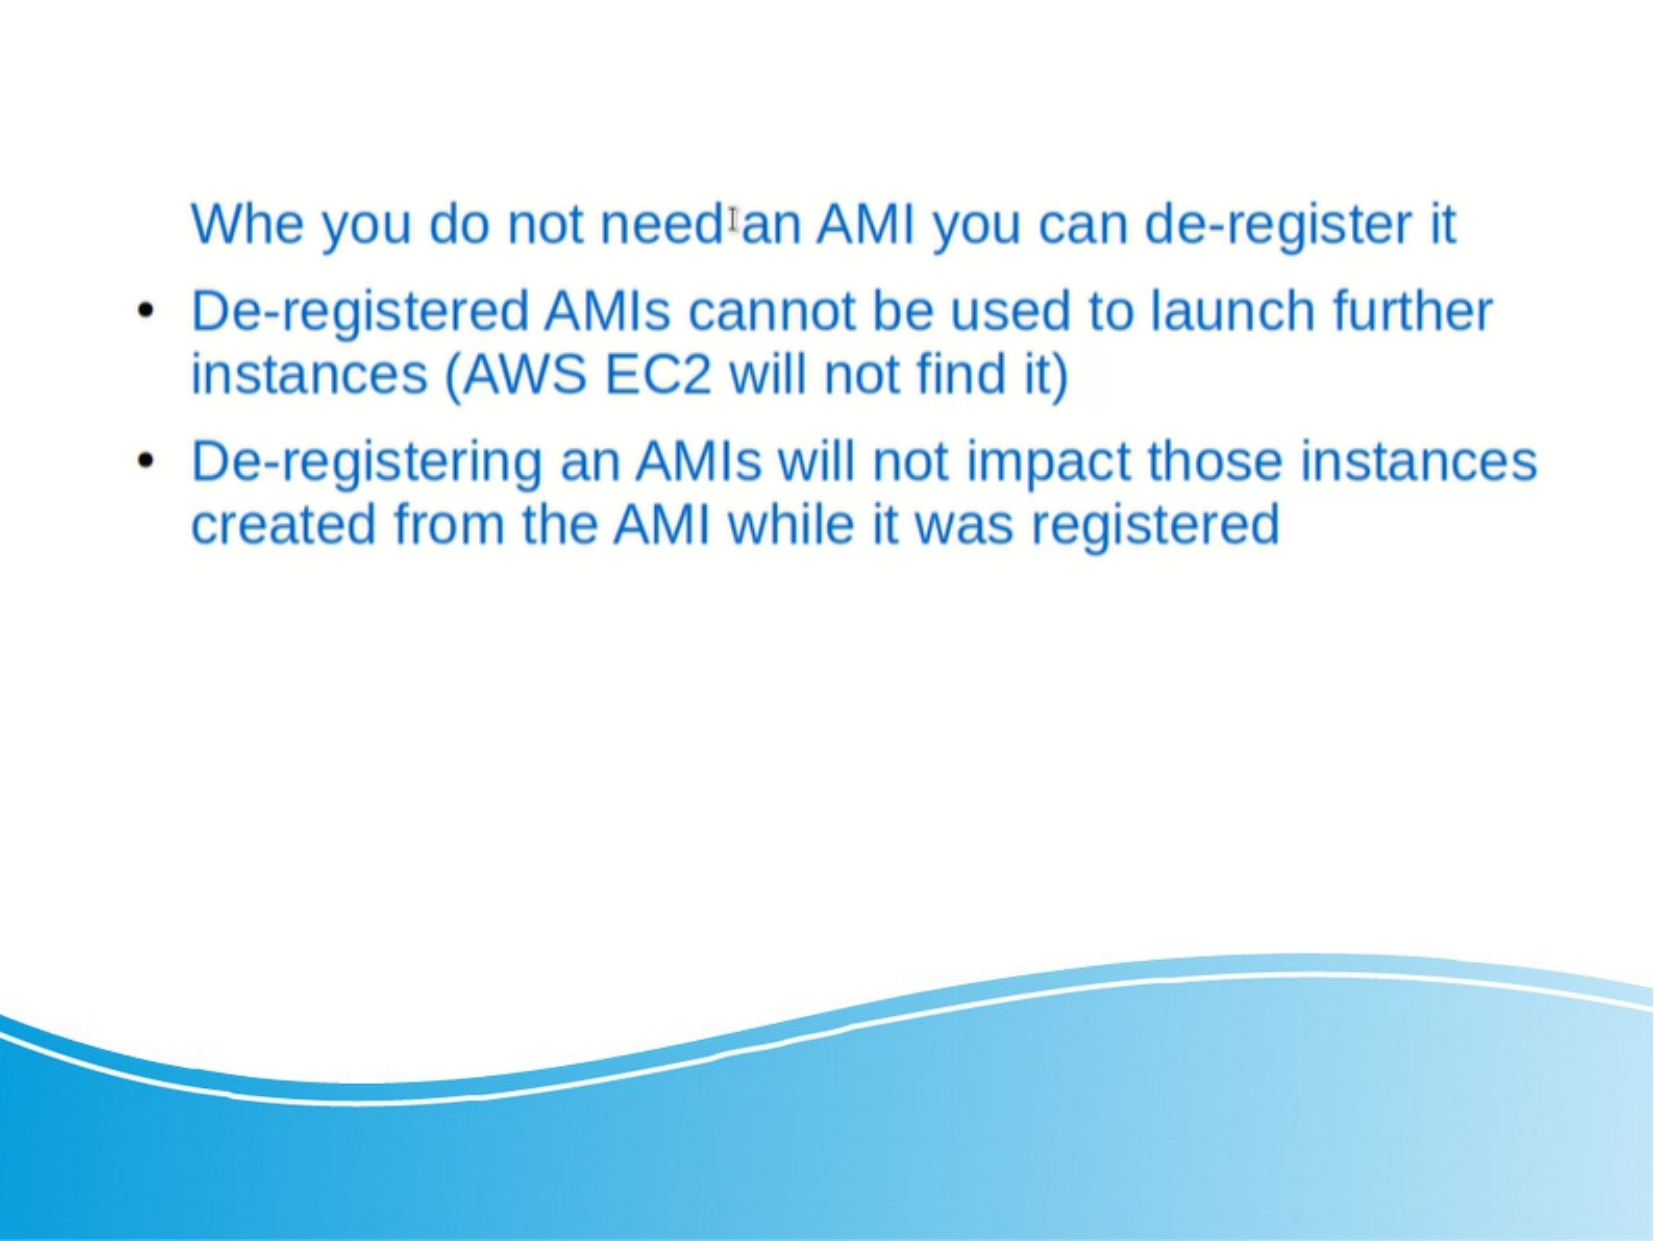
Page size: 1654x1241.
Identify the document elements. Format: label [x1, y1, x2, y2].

picture [84, 136, 1570, 647]
